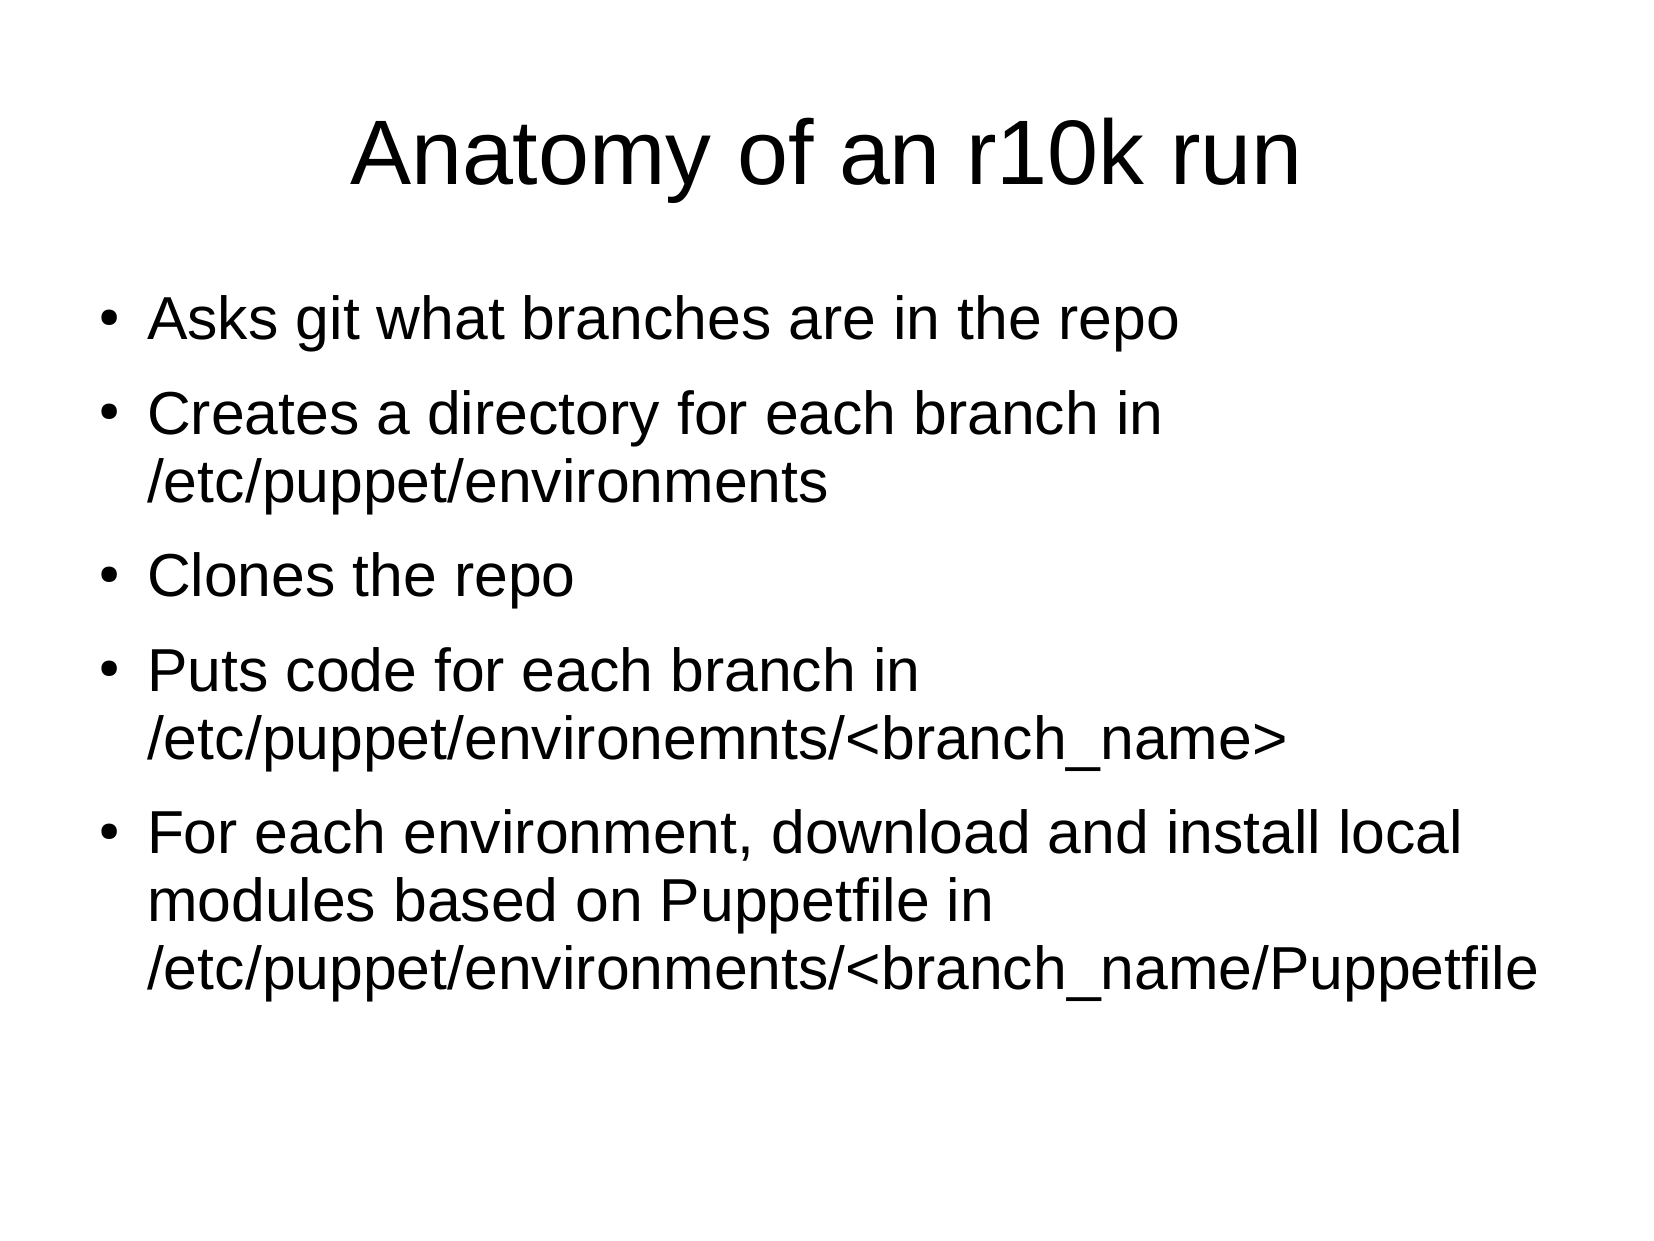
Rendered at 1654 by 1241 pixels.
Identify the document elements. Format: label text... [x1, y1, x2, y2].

list Asks git what branches are in the repo Creates a directory for each branch in /etc/puppet/environments Clones the repo Puts code for each branch in /etc/puppet/environemnts/<branch_name> For each environment, download and install local modules based on Puppetfile in /etc/puppet/environments/<branch_name/Puppetfile [82, 285, 1571, 1005]
title Anatomy of an r10k run [82, 49, 1571, 257]
